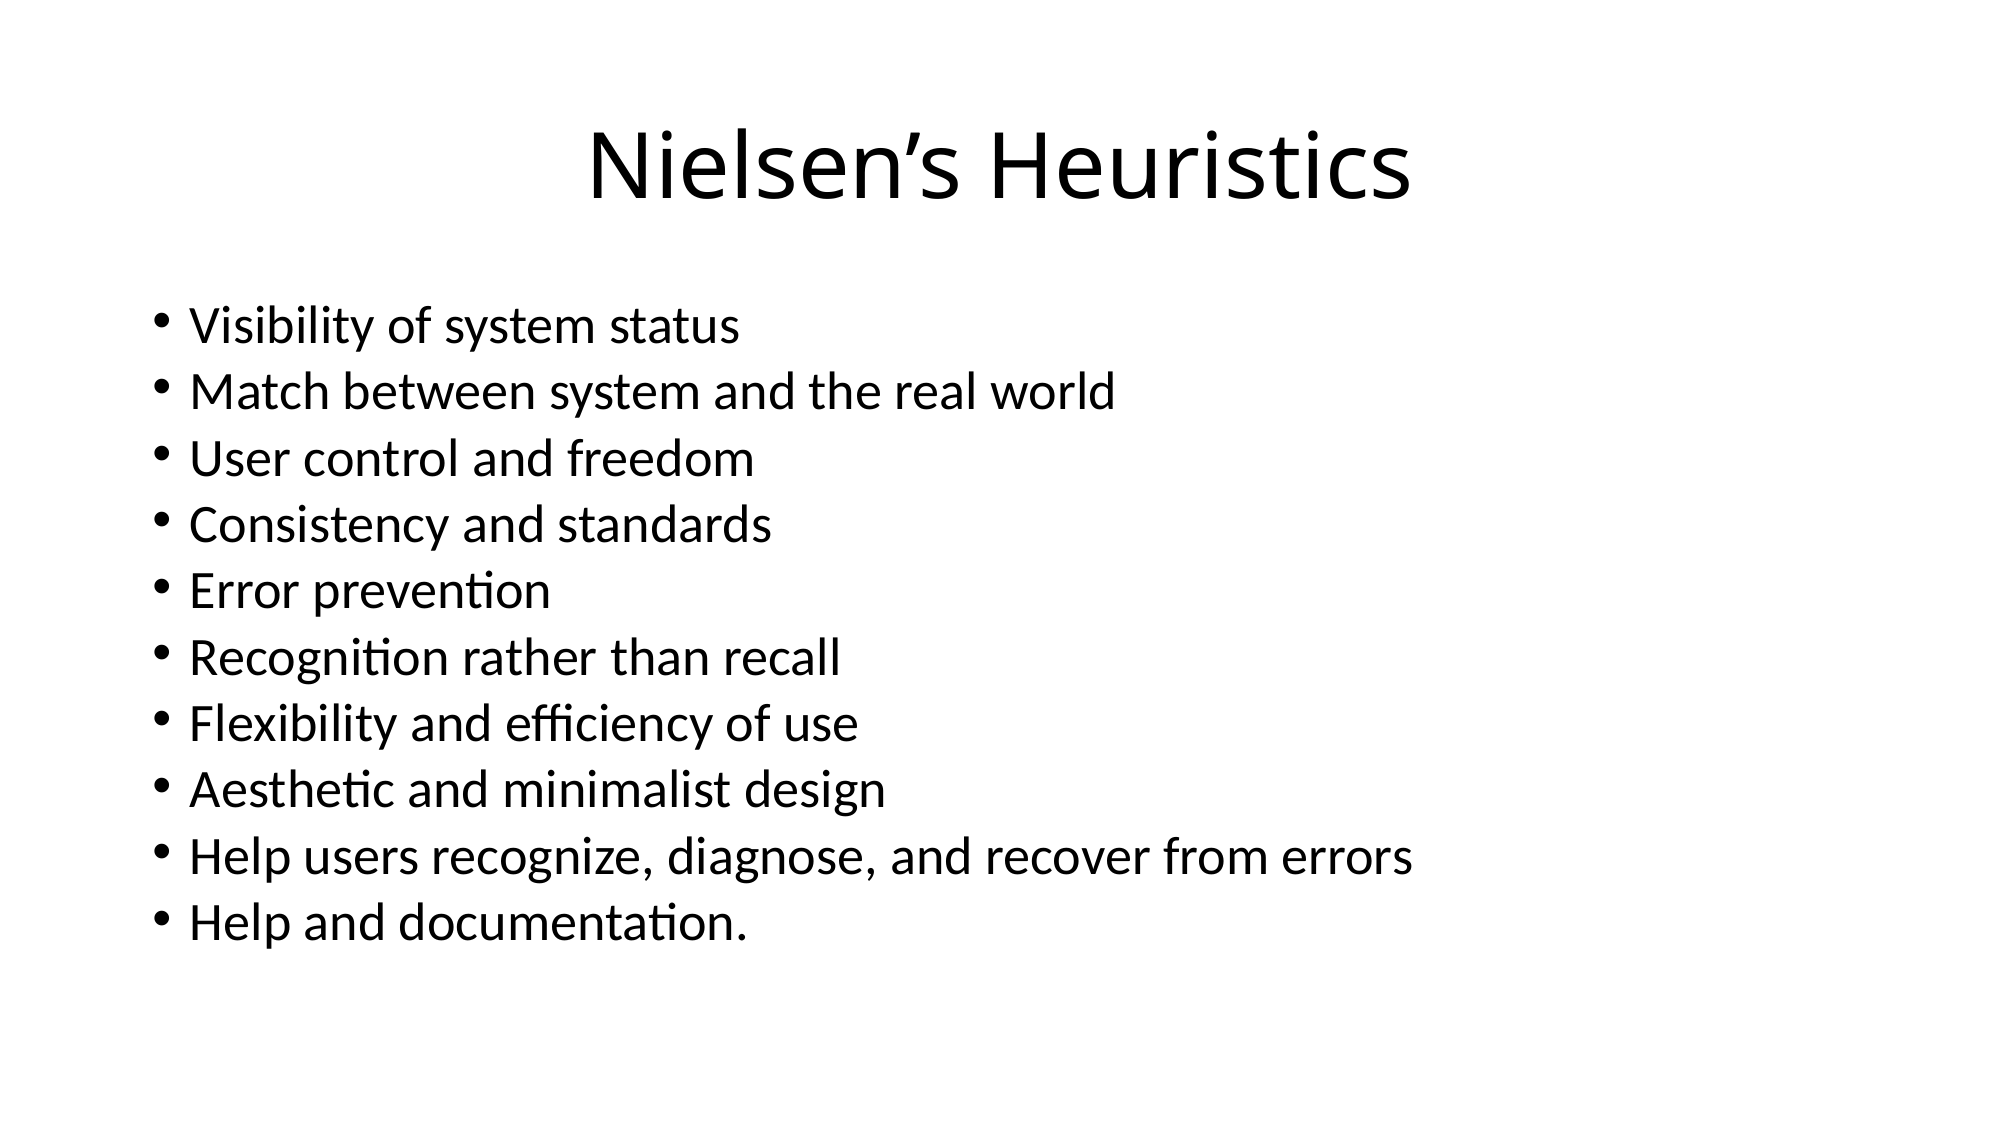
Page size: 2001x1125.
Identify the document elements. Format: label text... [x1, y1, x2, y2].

list Visibility of system status Match between system and the real world User control and freedom Consistency and standards Error prevention Recognition rather than recall Flexibility and efficiency of use Aesthetic and minimalist design Help users recognize, diagnose, and recover from errors Help and documentation. [137, 299, 1863, 1014]
title Nielsen’s Heuristics [137, 59, 1863, 278]
